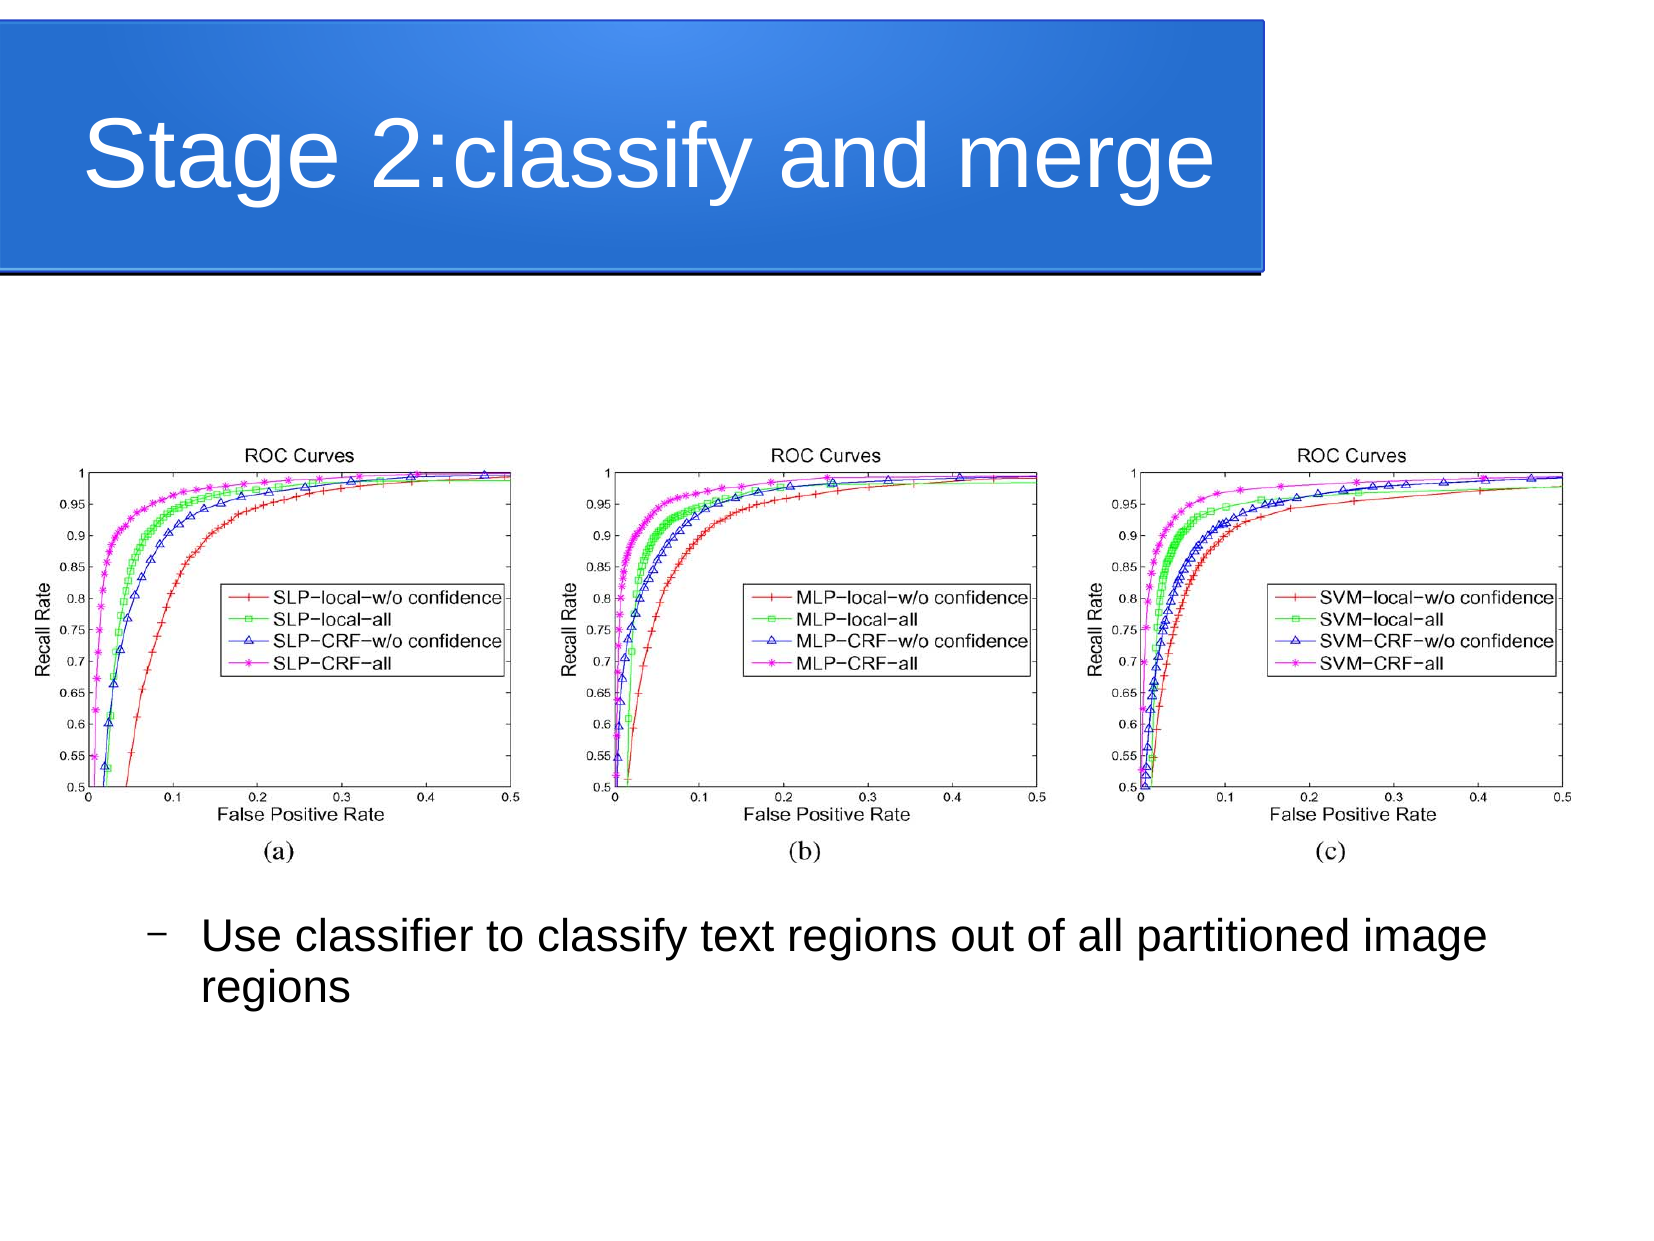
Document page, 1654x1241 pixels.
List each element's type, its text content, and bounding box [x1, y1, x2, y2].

picture [35, 448, 1571, 863]
title Stage 2:classify and merge [82, 42, 1250, 264]
text_box Use classifier to classify text regions out of all partitioned image regions [59, 909, 1560, 1146]
